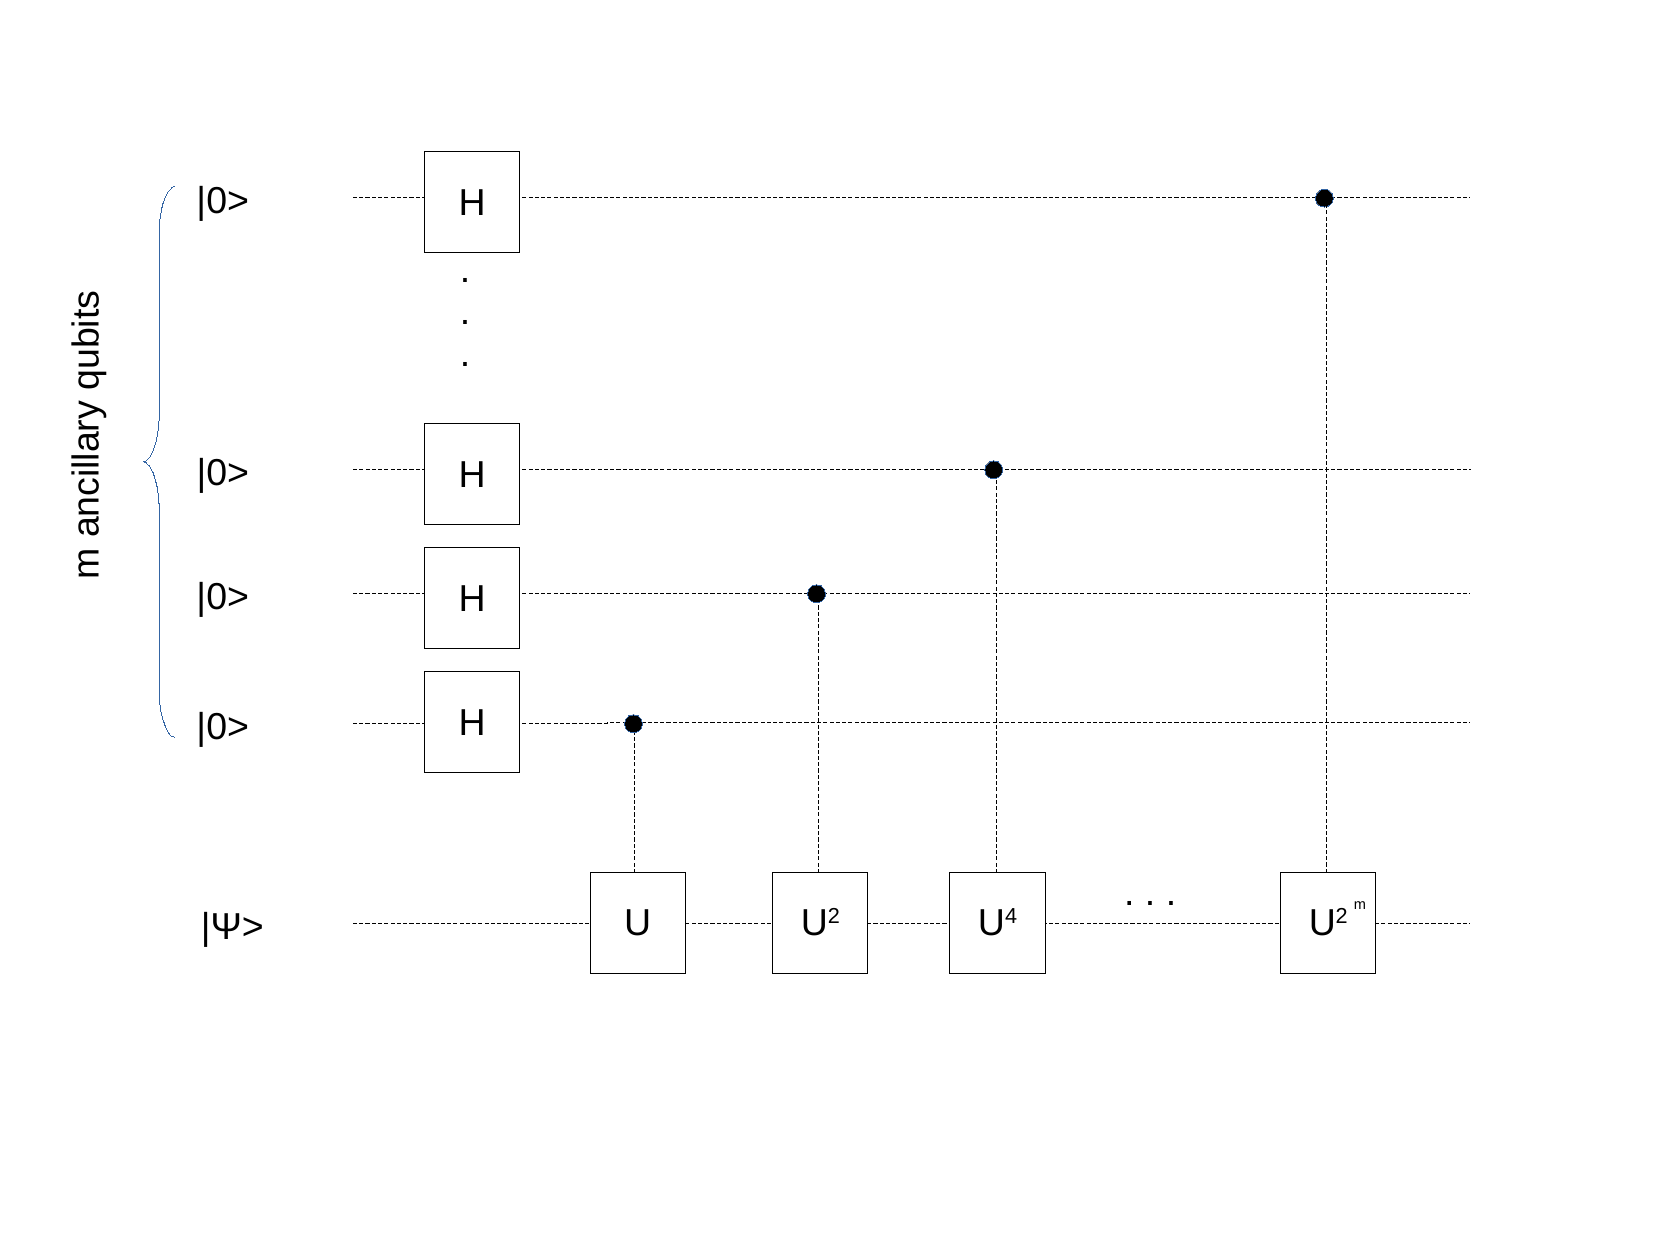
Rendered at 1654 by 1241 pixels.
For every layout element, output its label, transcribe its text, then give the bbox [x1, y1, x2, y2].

text_box |0> [181, 698, 309, 755]
text_box [807, 584, 826, 603]
text_box |0> [181, 172, 309, 230]
text_box [984, 460, 1003, 479]
text_box . . . [1109, 864, 1285, 921]
text_box U2 [1280, 872, 1376, 974]
text_box m [1339, 888, 1414, 988]
text_box U4 [949, 872, 1046, 974]
text_box [1315, 189, 1334, 208]
text_box |Ψ> [186, 898, 313, 956]
text_box m ancillary qubits [57, 215, 156, 595]
text_box U2 [772, 872, 868, 974]
text_box |0> [181, 568, 309, 625]
text_box H [424, 423, 520, 525]
text_box U [590, 872, 686, 974]
text_box [624, 714, 643, 733]
text_box H [424, 547, 520, 649]
text_box H [424, 671, 520, 773]
text_box H [424, 151, 520, 253]
text_box . . . [445, 253, 504, 383]
text_box |0> [181, 444, 309, 501]
